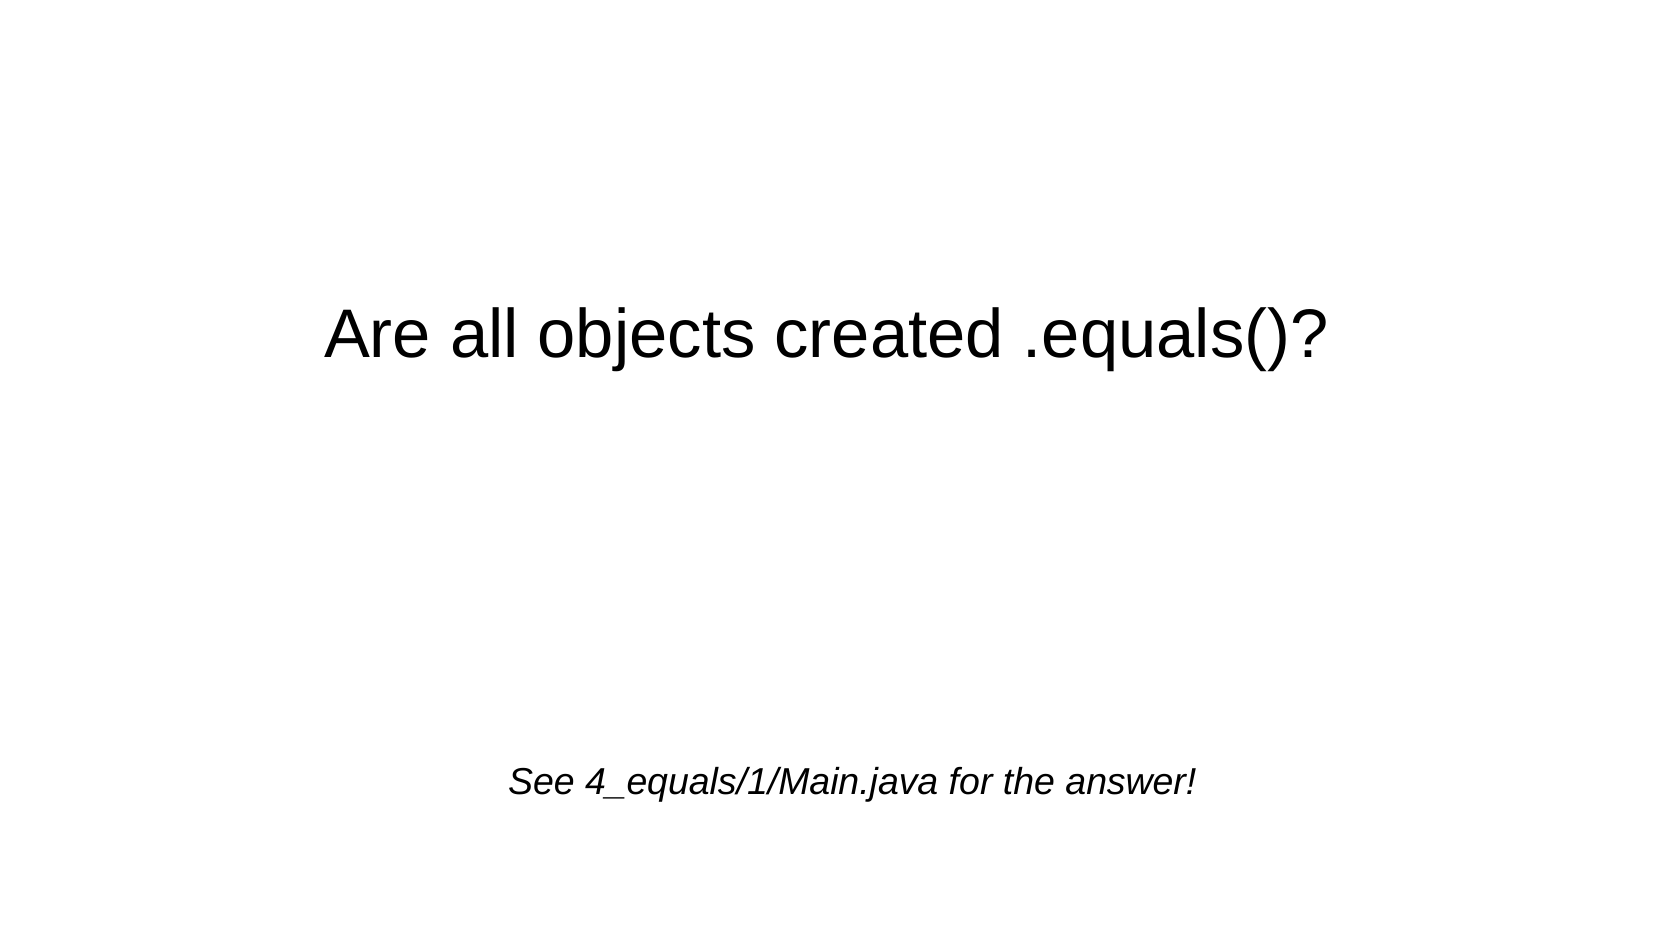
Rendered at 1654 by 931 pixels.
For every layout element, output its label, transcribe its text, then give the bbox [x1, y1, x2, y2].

title Are all objects created .equals()? [82, 37, 1571, 631]
text_box See 4_equals/1/Main.java for the answer! [493, 752, 1222, 810]
